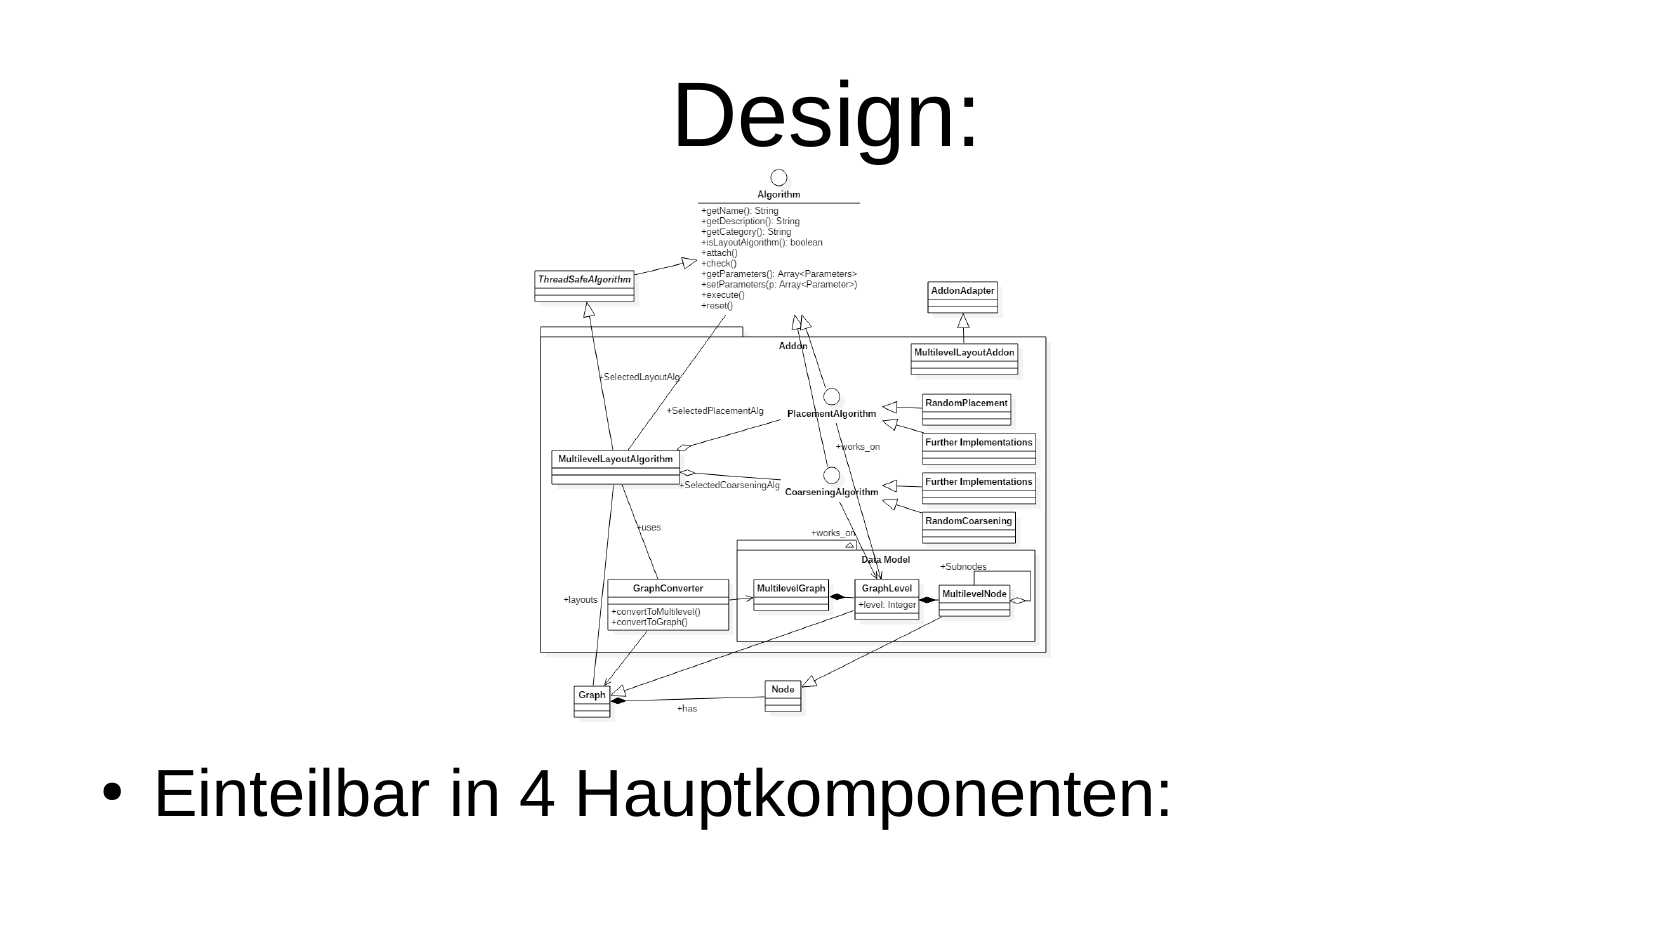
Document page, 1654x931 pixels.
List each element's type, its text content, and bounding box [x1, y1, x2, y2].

picture [510, 165, 1087, 733]
list Einteilbar in 4 Hauptkomponenten: [82, 755, 1571, 918]
title Design: [82, 37, 1571, 193]
